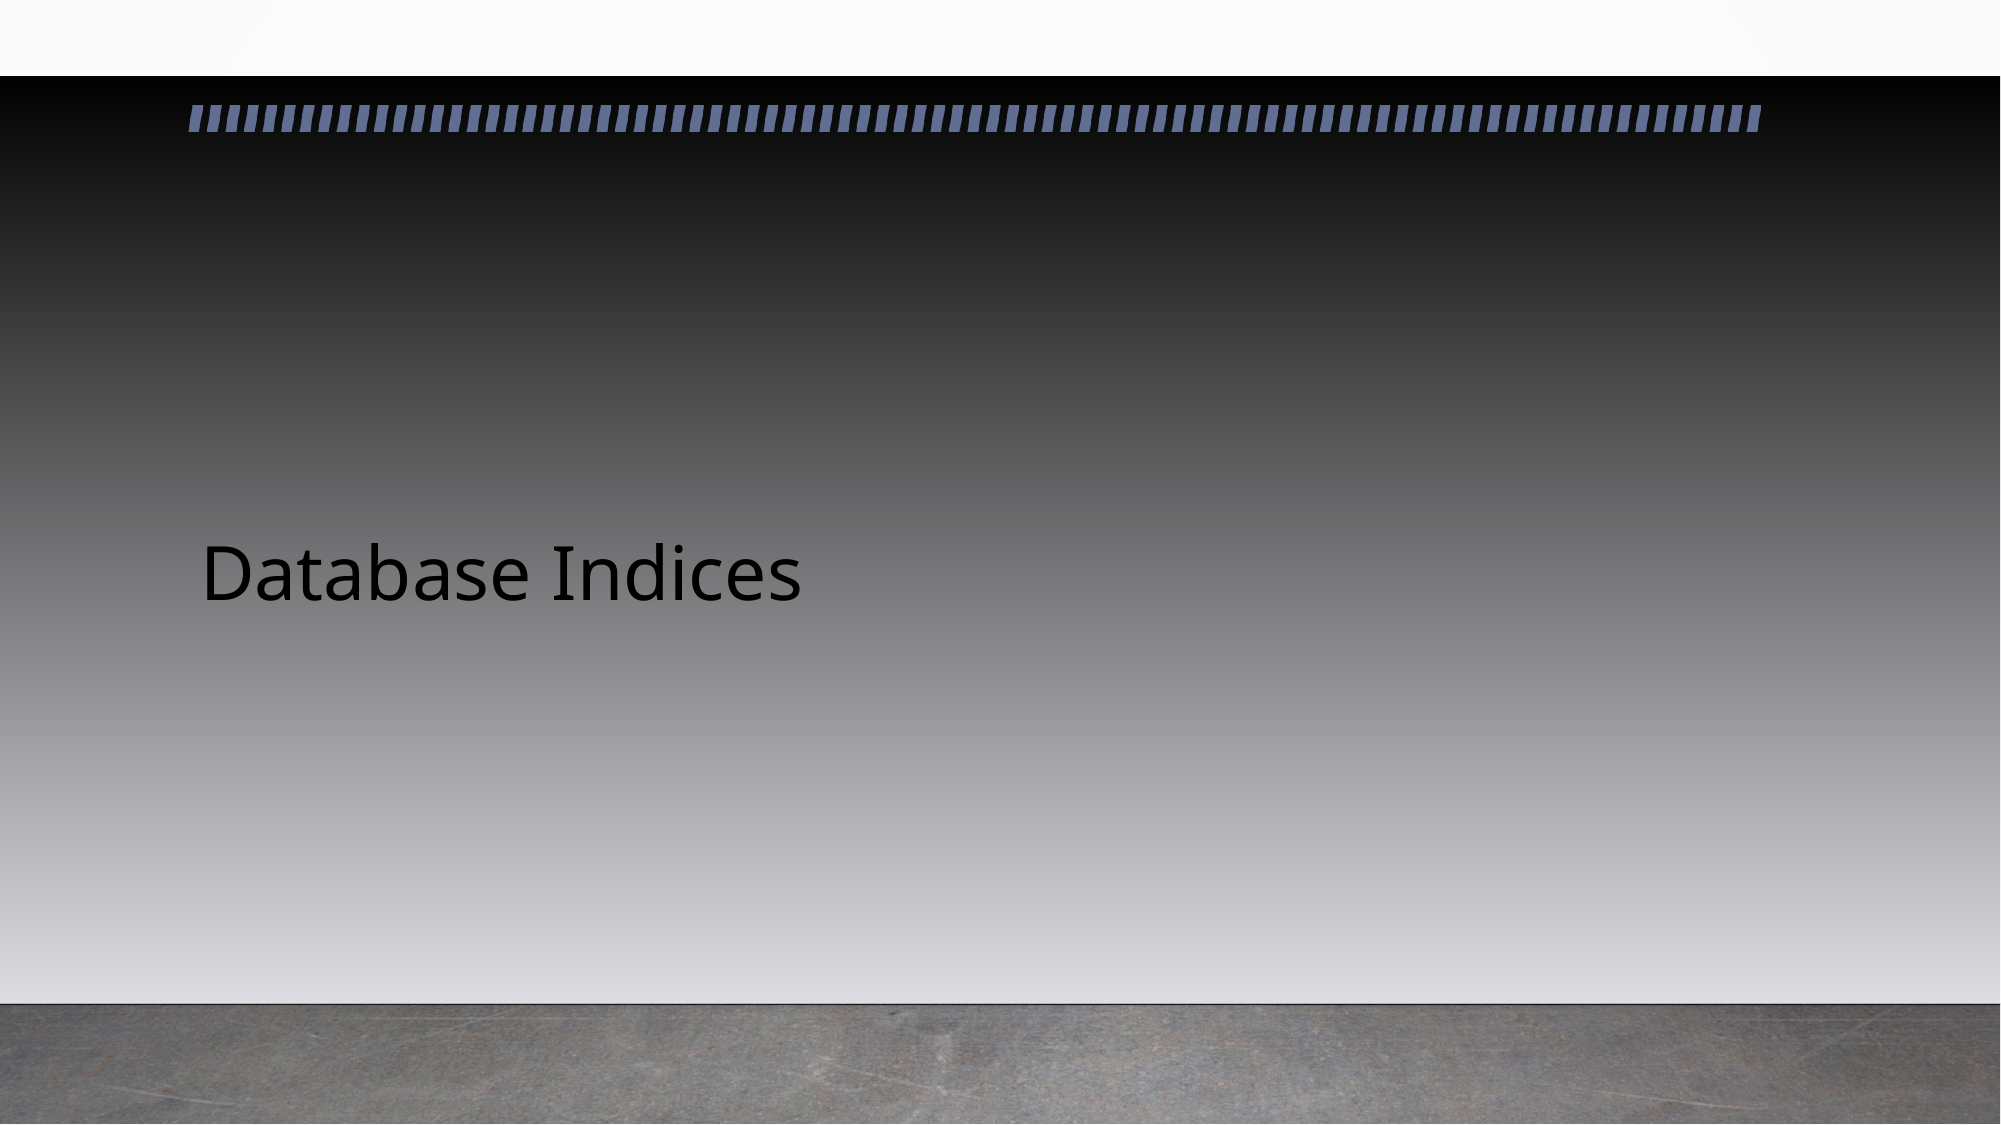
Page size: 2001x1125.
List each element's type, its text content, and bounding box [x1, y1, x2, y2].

title Database Indices [185, 288, 1600, 625]
